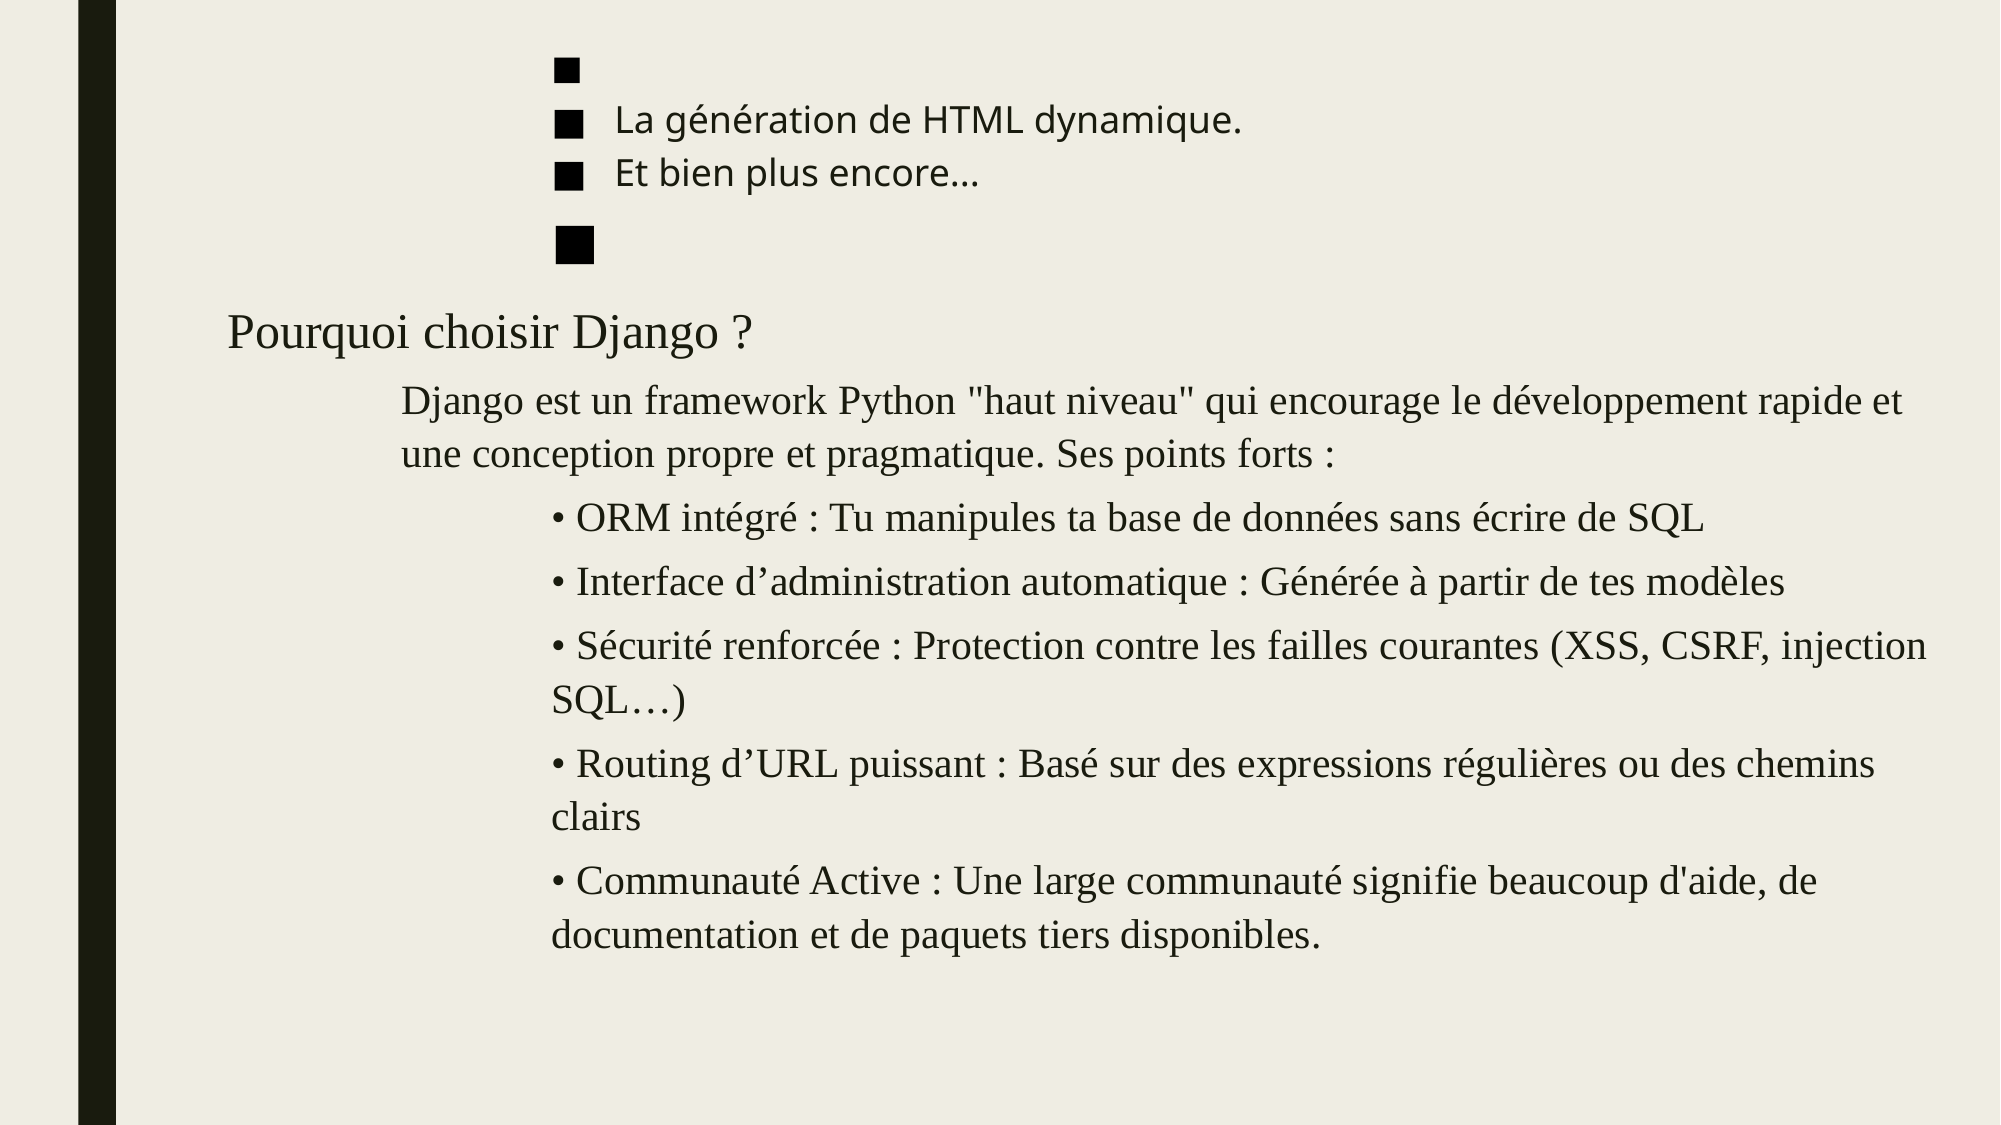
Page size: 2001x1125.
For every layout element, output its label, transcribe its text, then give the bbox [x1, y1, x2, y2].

list La génération de HTML dynamique. Et bien plus encore... Pourquoi choisir Django ? Django est un framework Python "haut niveau" qui encourage le développement rapide et une conception propre et pragmatique. Ses points forts : • ORM intégré : Tu manipules ta base de données sans écrire de SQL • Interface d’administration automatique : Générée à partir de tes modèles • Sécurité renforcée : Protection contre les failles courantes (XSS, CSRF, injection SQL…) • Routing d’URL puissant : Basé sur des expressions régulières ou des chemins clairs • Communauté Active : Une large communauté signifie beaucoup d'aide, de documentation et de paquets tiers disponibles. [212, 36, 1975, 1091]
